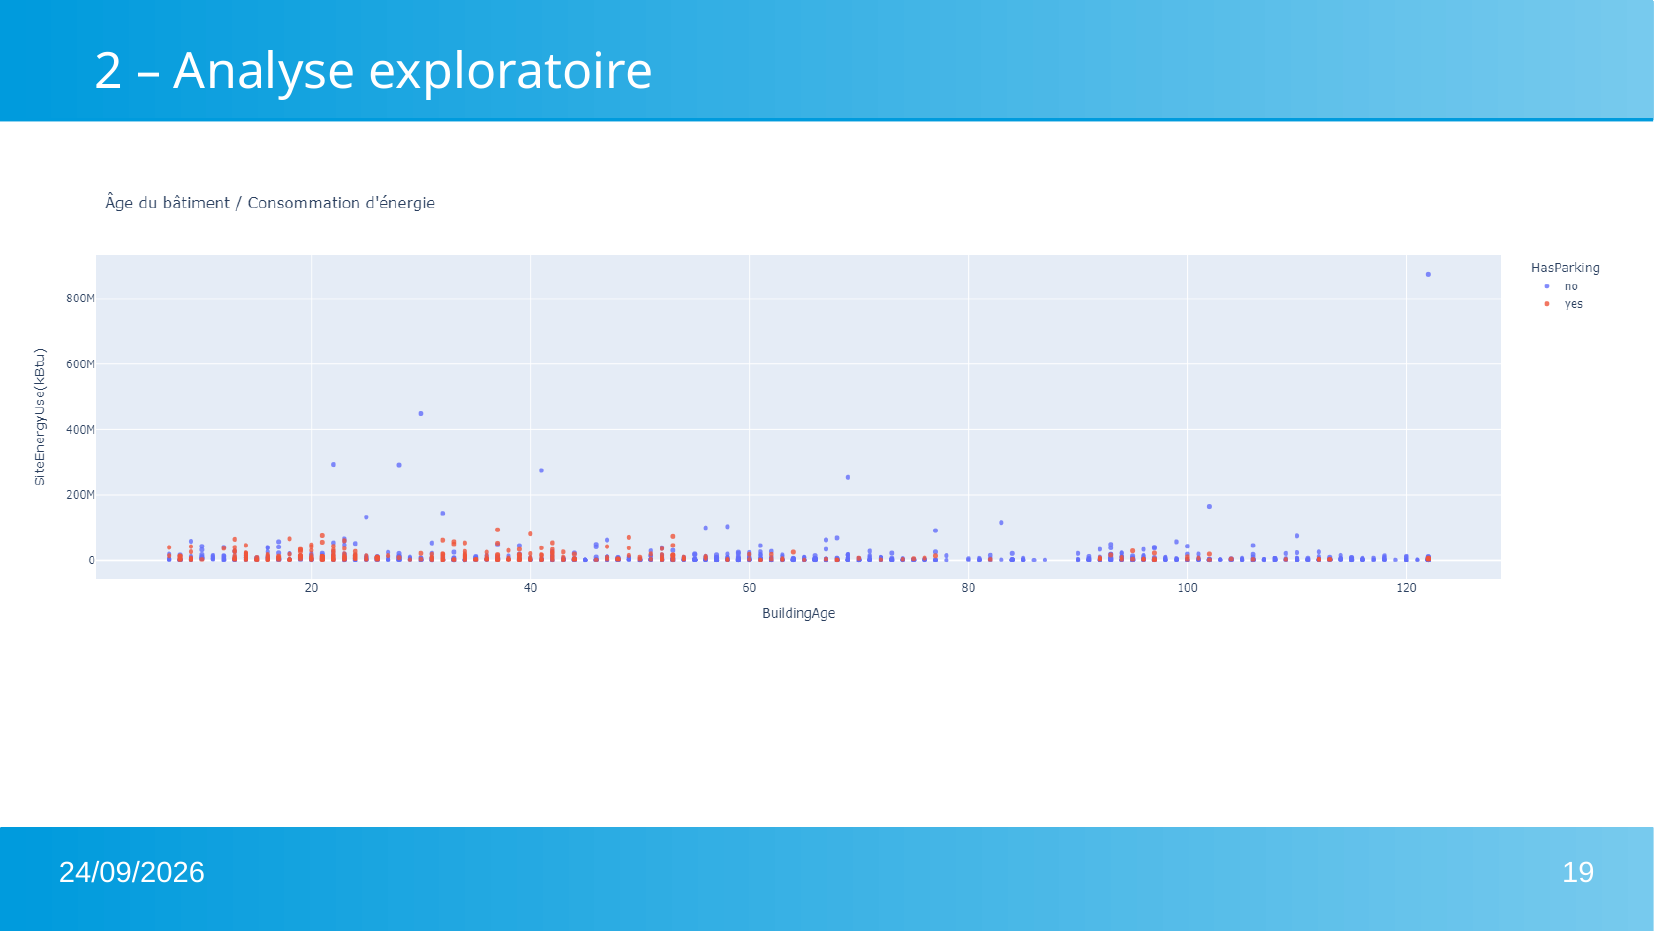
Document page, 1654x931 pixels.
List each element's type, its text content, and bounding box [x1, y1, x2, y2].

title 2 – Analyse exploratoire [59, 29, 1595, 108]
picture [25, 161, 1613, 654]
